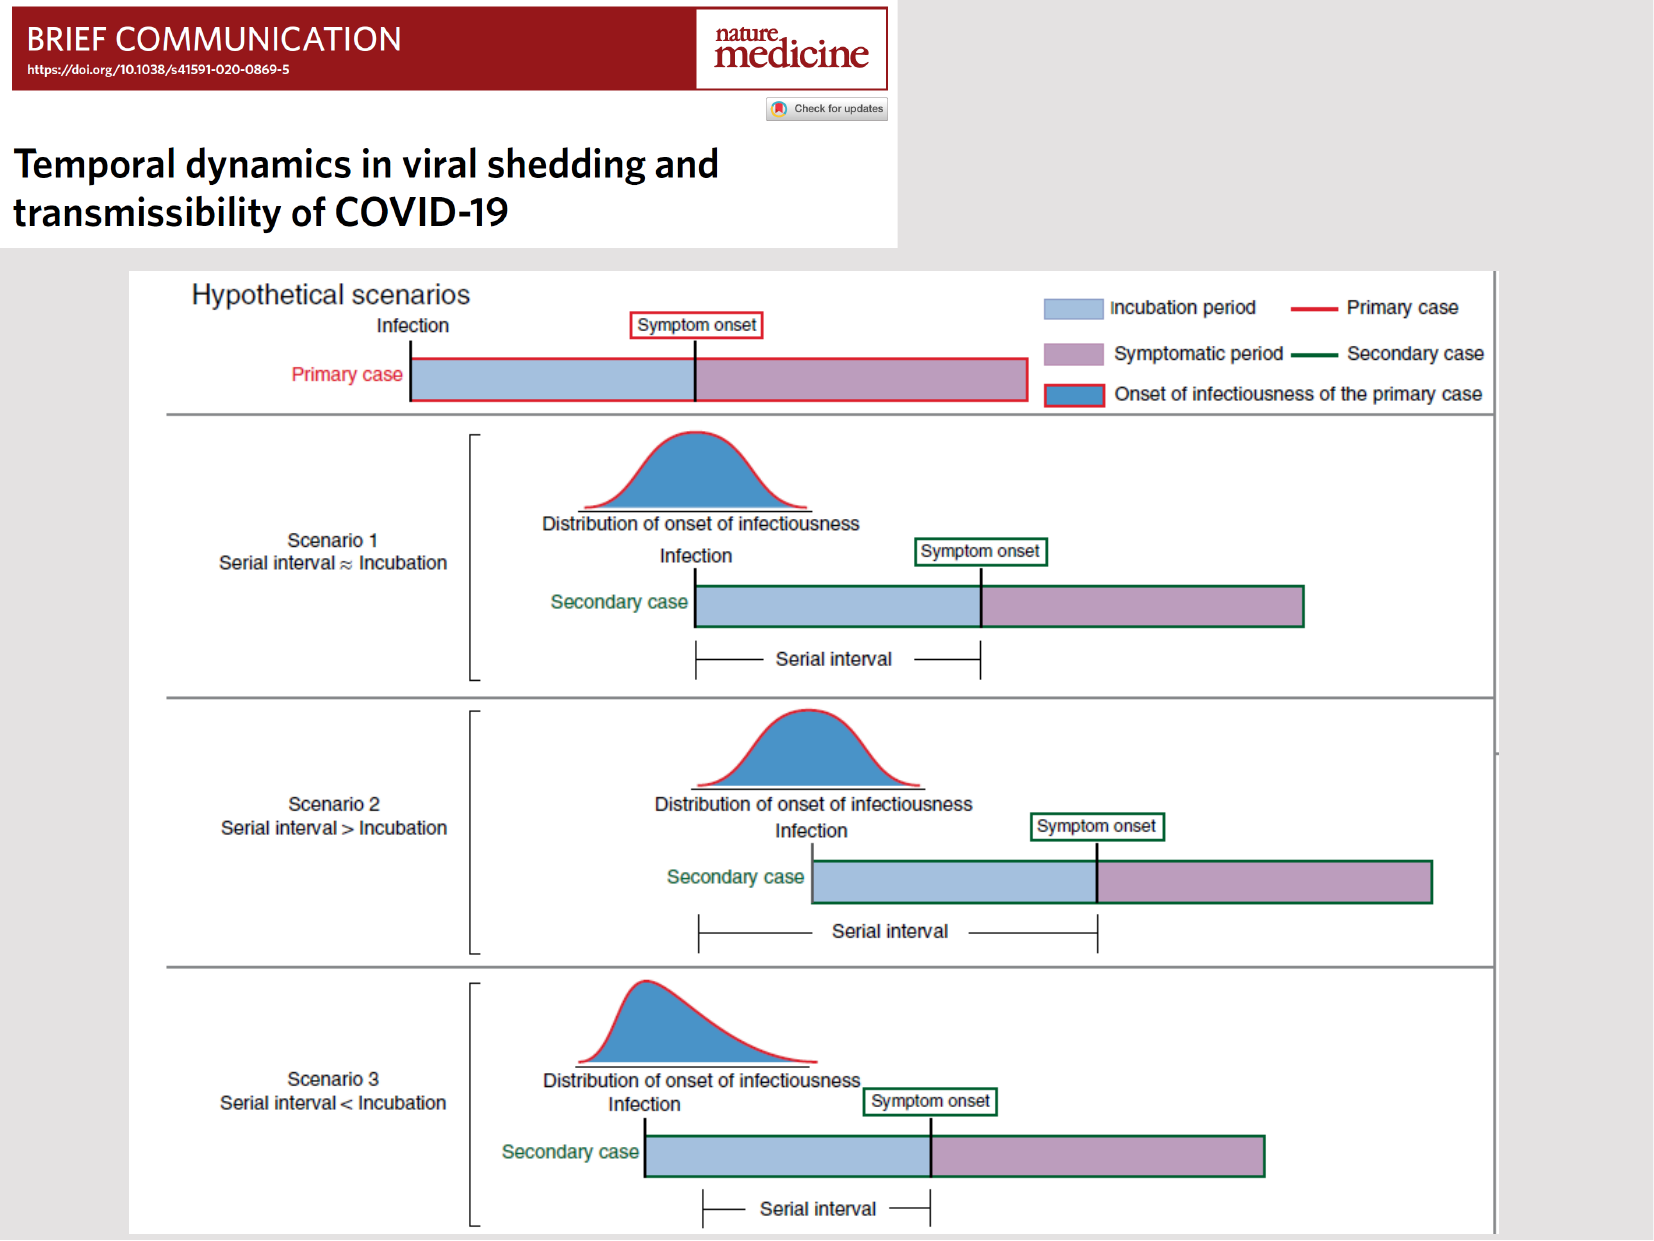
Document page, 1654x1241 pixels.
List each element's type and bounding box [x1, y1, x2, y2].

picture [0, 0, 898, 248]
picture [129, 271, 1499, 1234]
